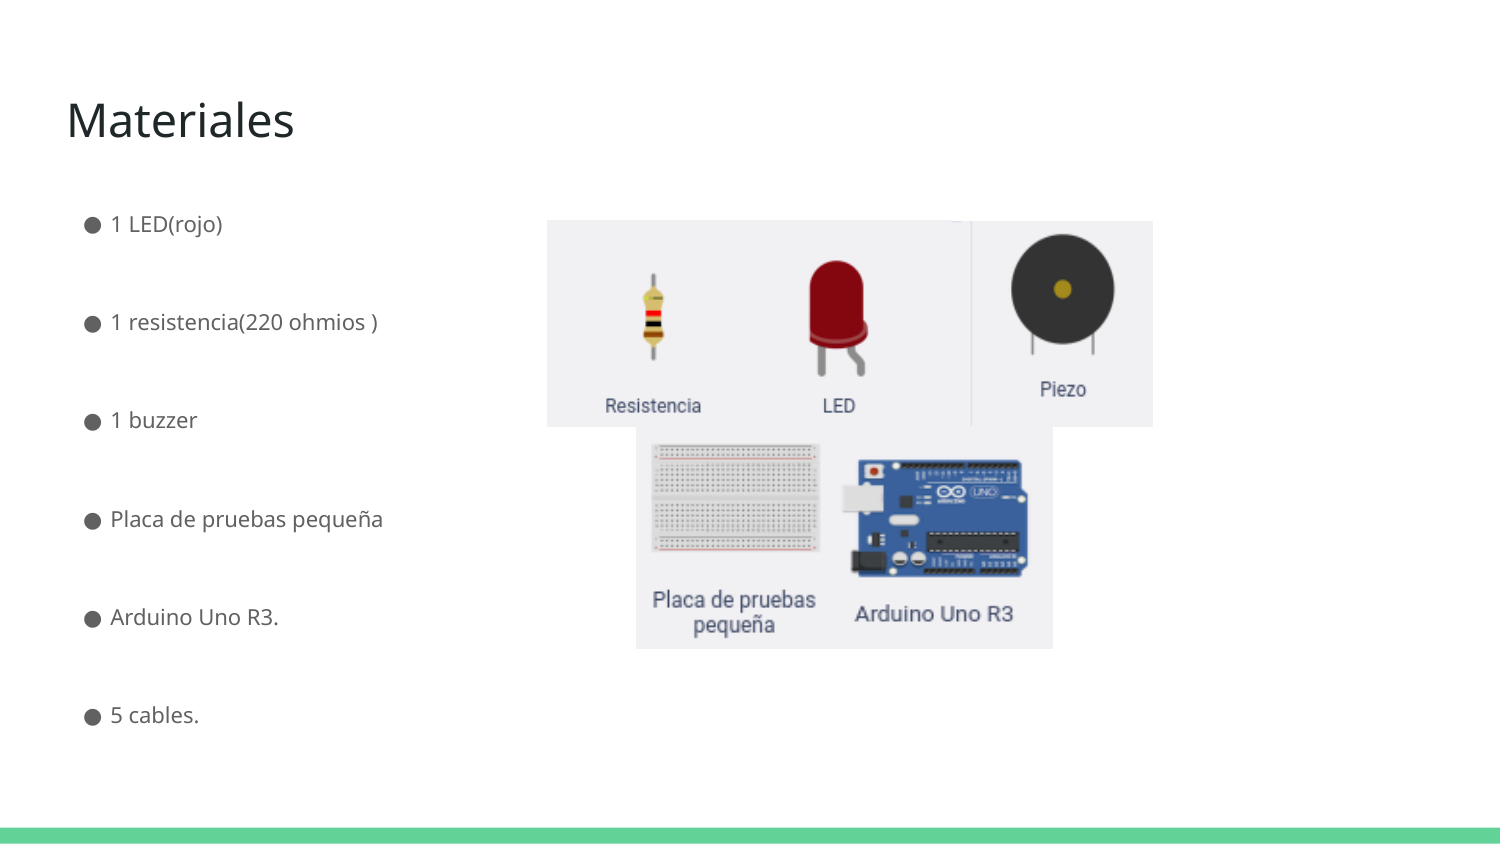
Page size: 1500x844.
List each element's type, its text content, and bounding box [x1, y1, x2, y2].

picture [547, 220, 1153, 649]
title Materiales [51, 72, 1449, 167]
list 1 LED(rojo) 1 resistencia(220 ohmios ) 1 buzzer Placa de pruebas pequeña Arduino Uno R3. 5 cables. [51, 189, 1449, 750]
